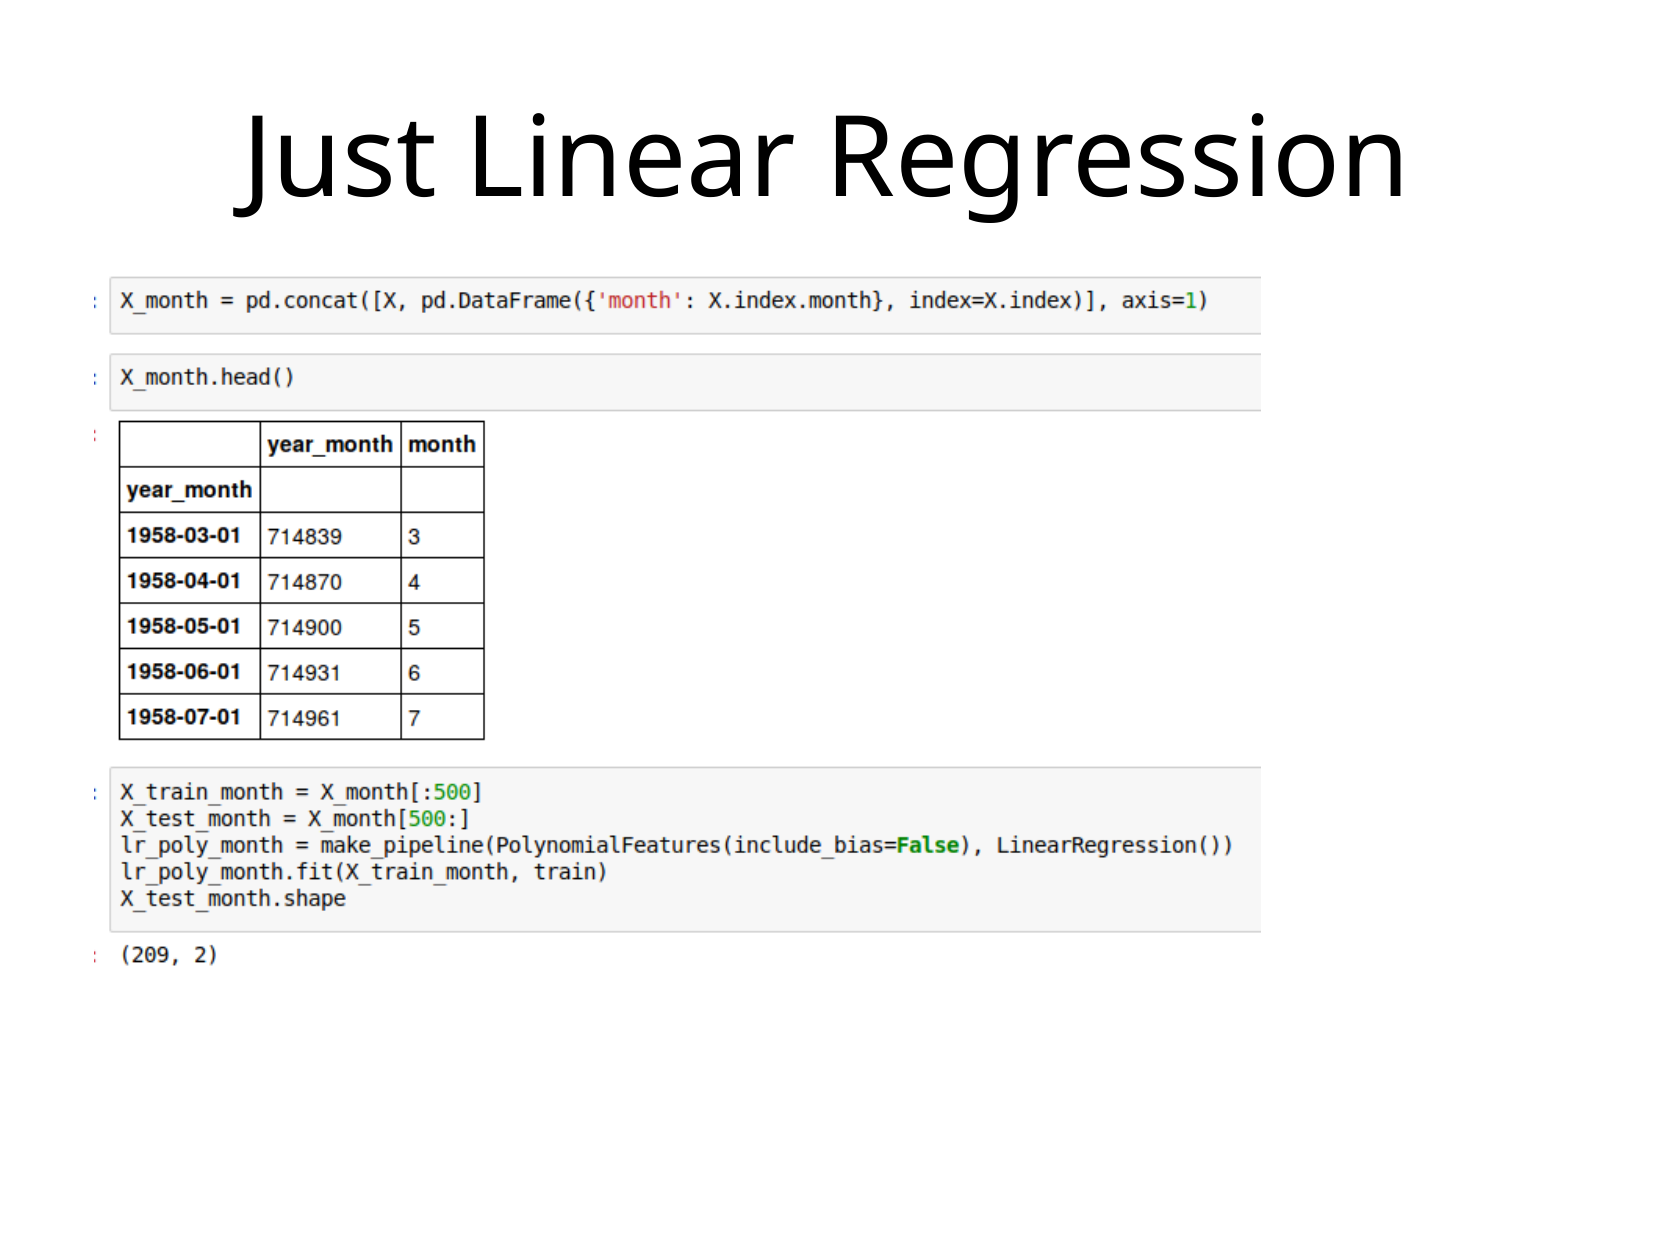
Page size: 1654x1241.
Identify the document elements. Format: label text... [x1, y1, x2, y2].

picture [94, 266, 1261, 972]
title Just Linear Regression [82, 49, 1571, 257]
